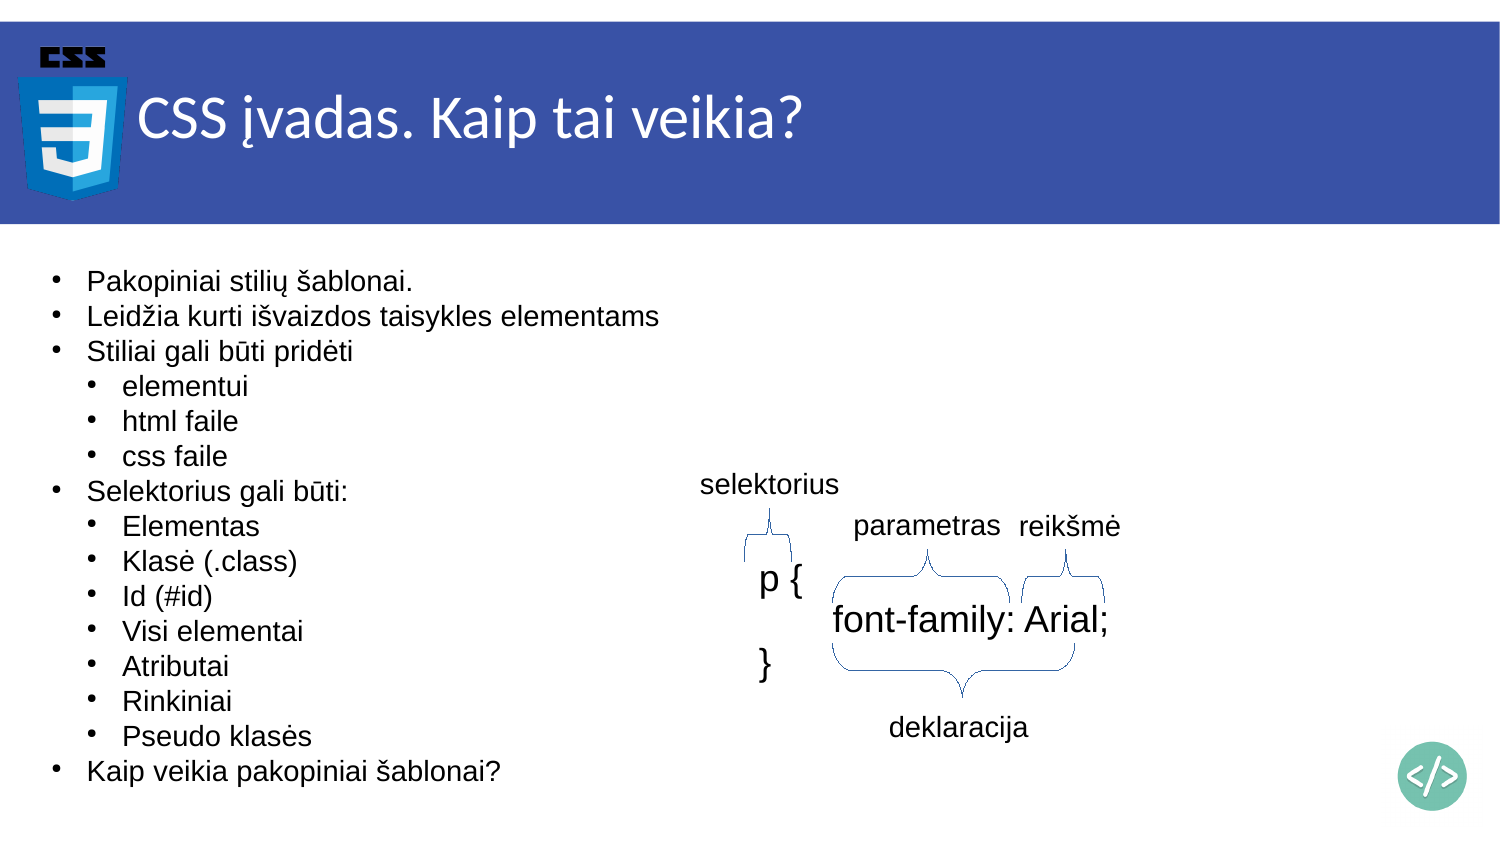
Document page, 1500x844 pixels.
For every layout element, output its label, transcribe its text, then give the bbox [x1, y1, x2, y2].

text_box selektorius [685, 460, 880, 509]
text_box parametras [838, 501, 1034, 550]
text_box Pakopiniai stilių šablonai. Leidžia kurti išvaizdos taisykles elementams Stiliai gali būti pridėti elementui html faile css faile Selektorius gali būti: Elementas Klasė (.class) Id (#id) Visi elementai Atributai Rinkiniai Pseudo klasės Kaip veikia pakopiniai šablonai? [36, 247, 1389, 789]
picture [1381, 725, 1483, 827]
text_box reikšmė [1003, 502, 1199, 550]
text_box deklaracija [874, 703, 1069, 751]
text_box p { font-family: Arial; } [744, 549, 1125, 691]
picture [17, 46, 128, 201]
title CSS įvadas. Kaip tai veikia? [128, 72, 1500, 167]
